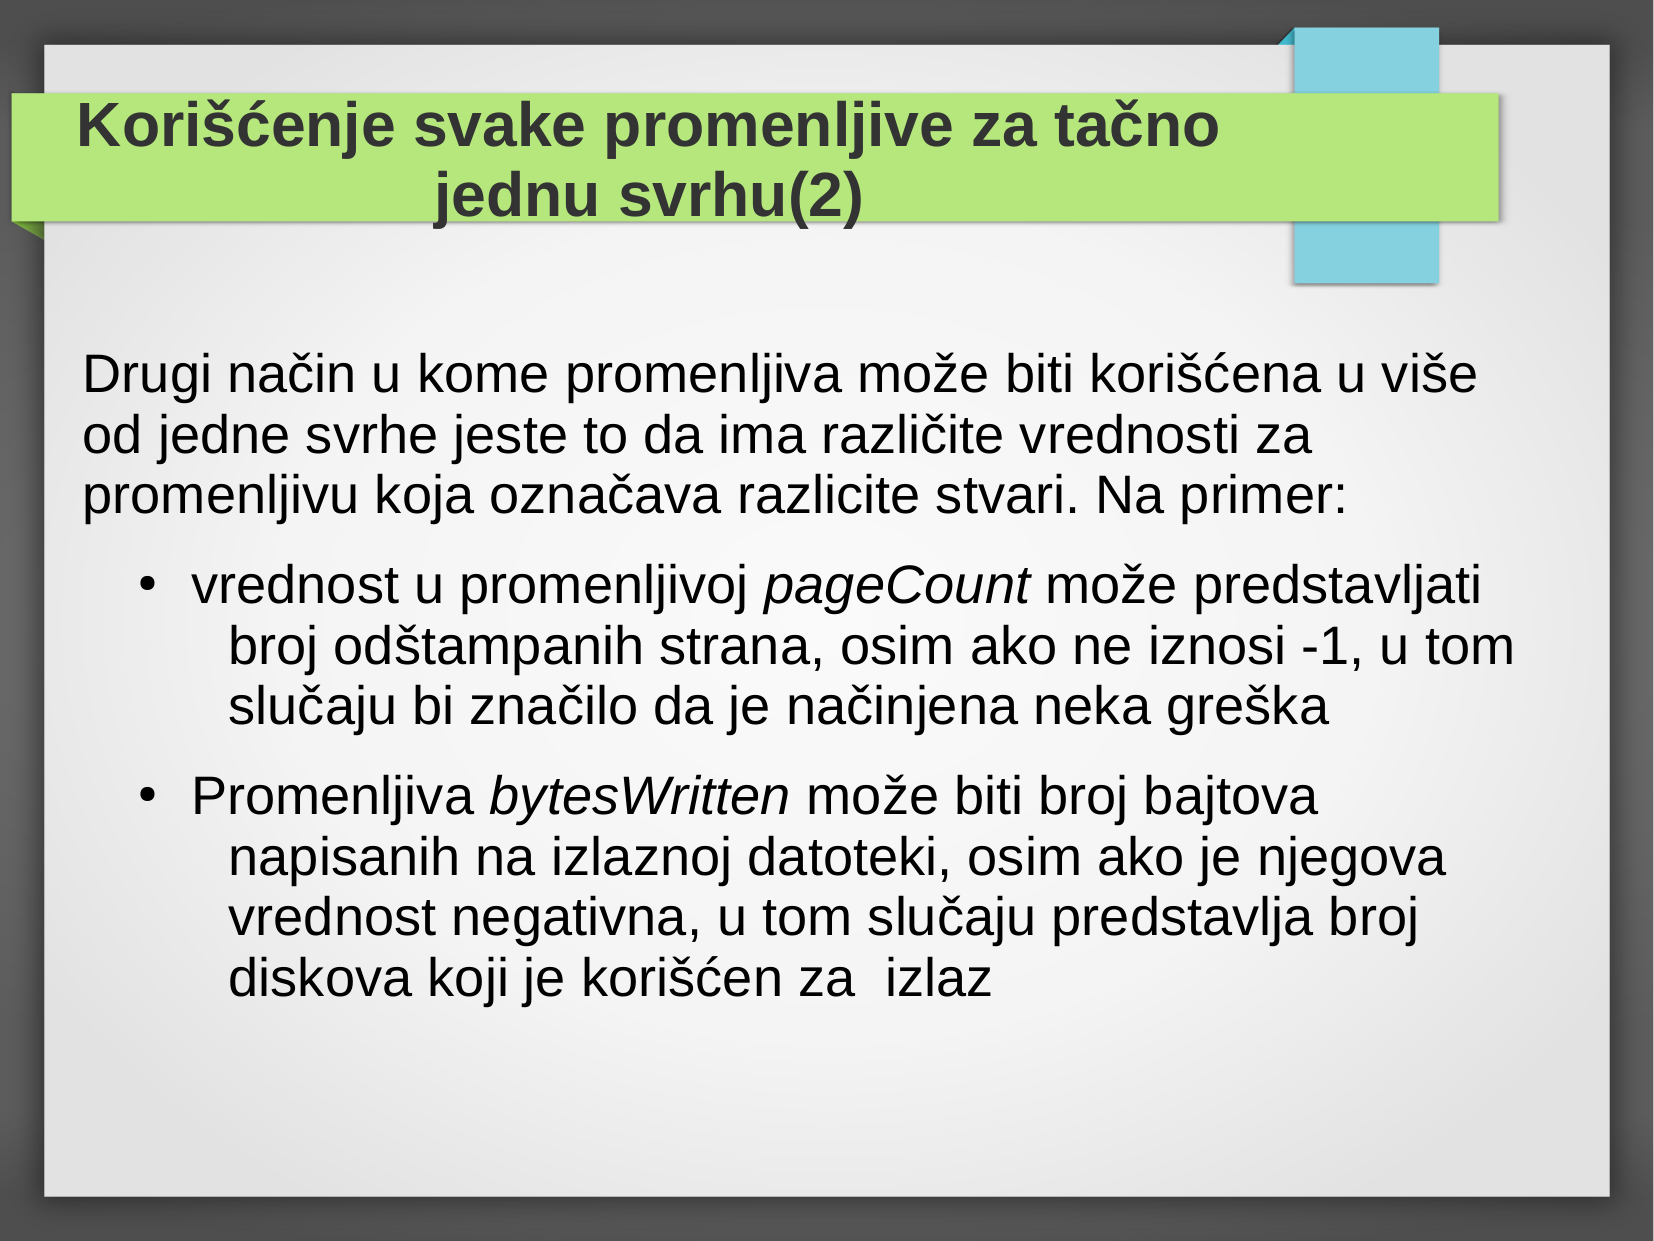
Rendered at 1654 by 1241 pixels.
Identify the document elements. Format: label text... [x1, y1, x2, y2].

picture [0, 0, 1654, 1241]
list Drugi način u kome promenljiva može biti korišćena u više od jedne svrhe jeste to da ima različite vrednosti za promenljivu koja označava razlicite stvari. Na primer: vrednost u promenljivoj pageCount može predstavljati broj odštampanih strana, osim ako ne iznosi -1, u tom slučaju bi značilo da je načinjena neka greška Promenljiva bytesWritten može biti broj bajtova napisanih na izlaznoj datoteki, osim ako je njegova vrednost negativna, u tom slučaju predstavlja broj diskova koji je korišćen za izlaz [82, 343, 1538, 1063]
title Korišćenje svake promenljive za tačno jednu svrhu(2) [70, 89, 1229, 230]
